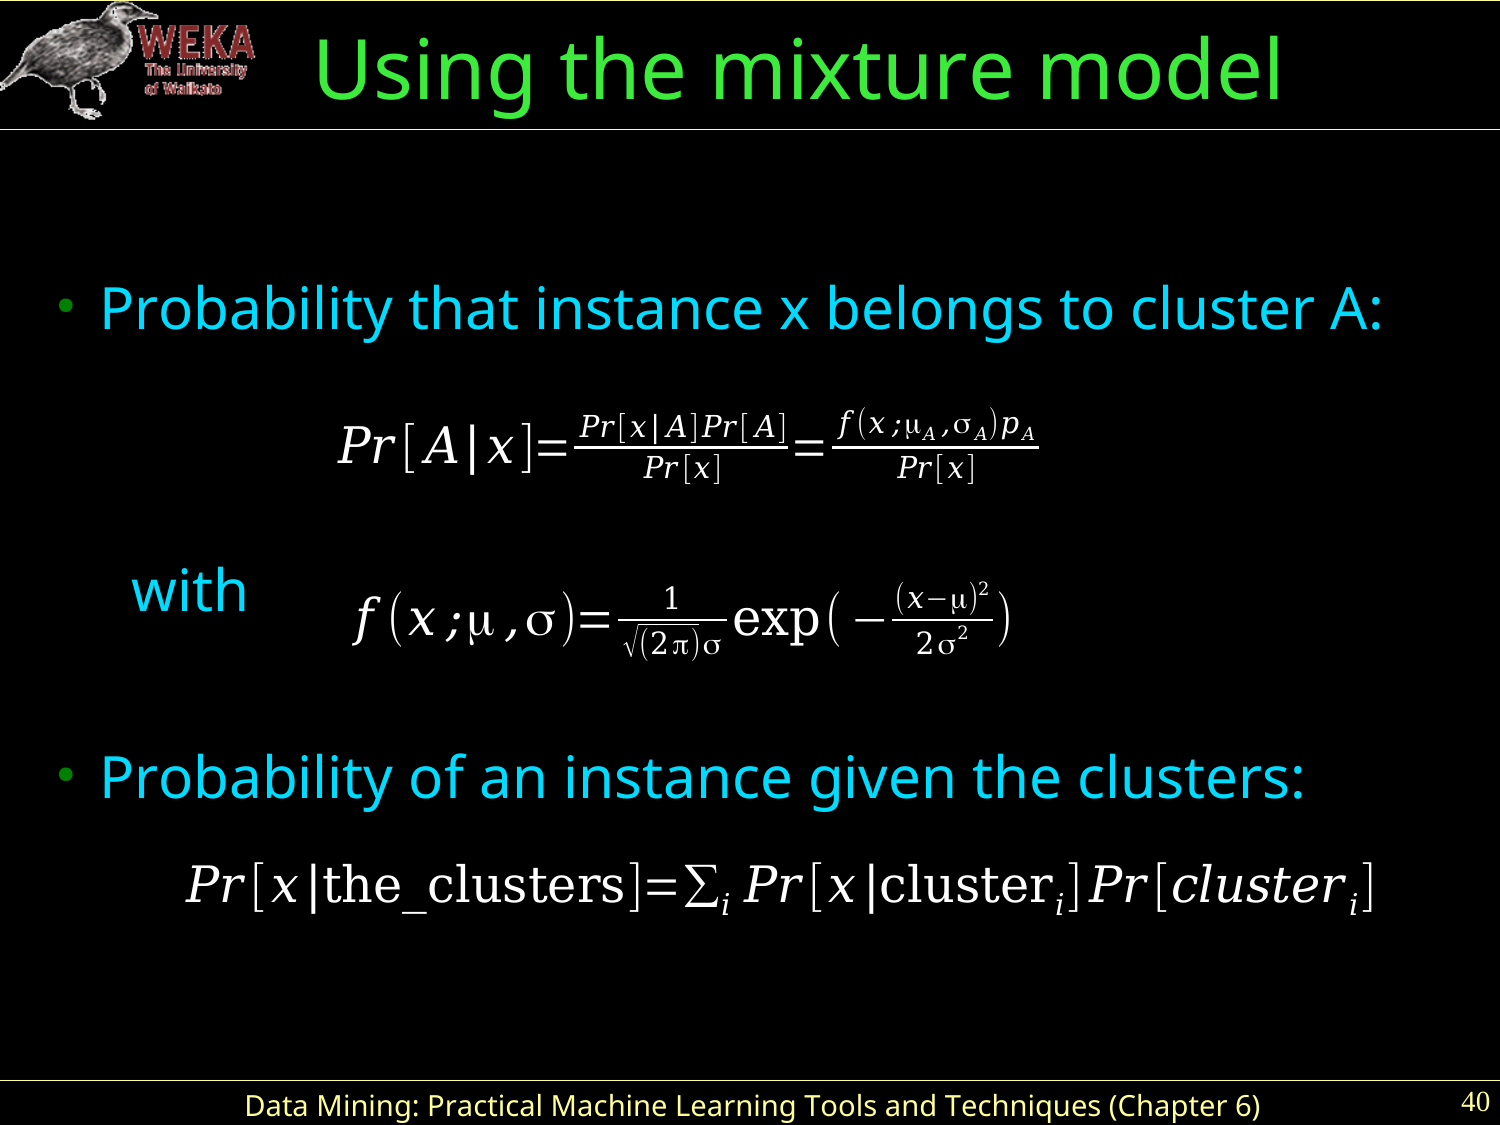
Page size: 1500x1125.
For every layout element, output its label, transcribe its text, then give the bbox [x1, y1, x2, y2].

chart [328, 405, 1045, 487]
chart [344, 578, 1019, 664]
picture [0, 1, 266, 129]
title Using the mixture model [297, 0, 1500, 148]
list Probability that instance x belongs to cluster A: with Probability of an instance given the clusters: [41, 260, 1468, 936]
chart [177, 856, 1382, 923]
